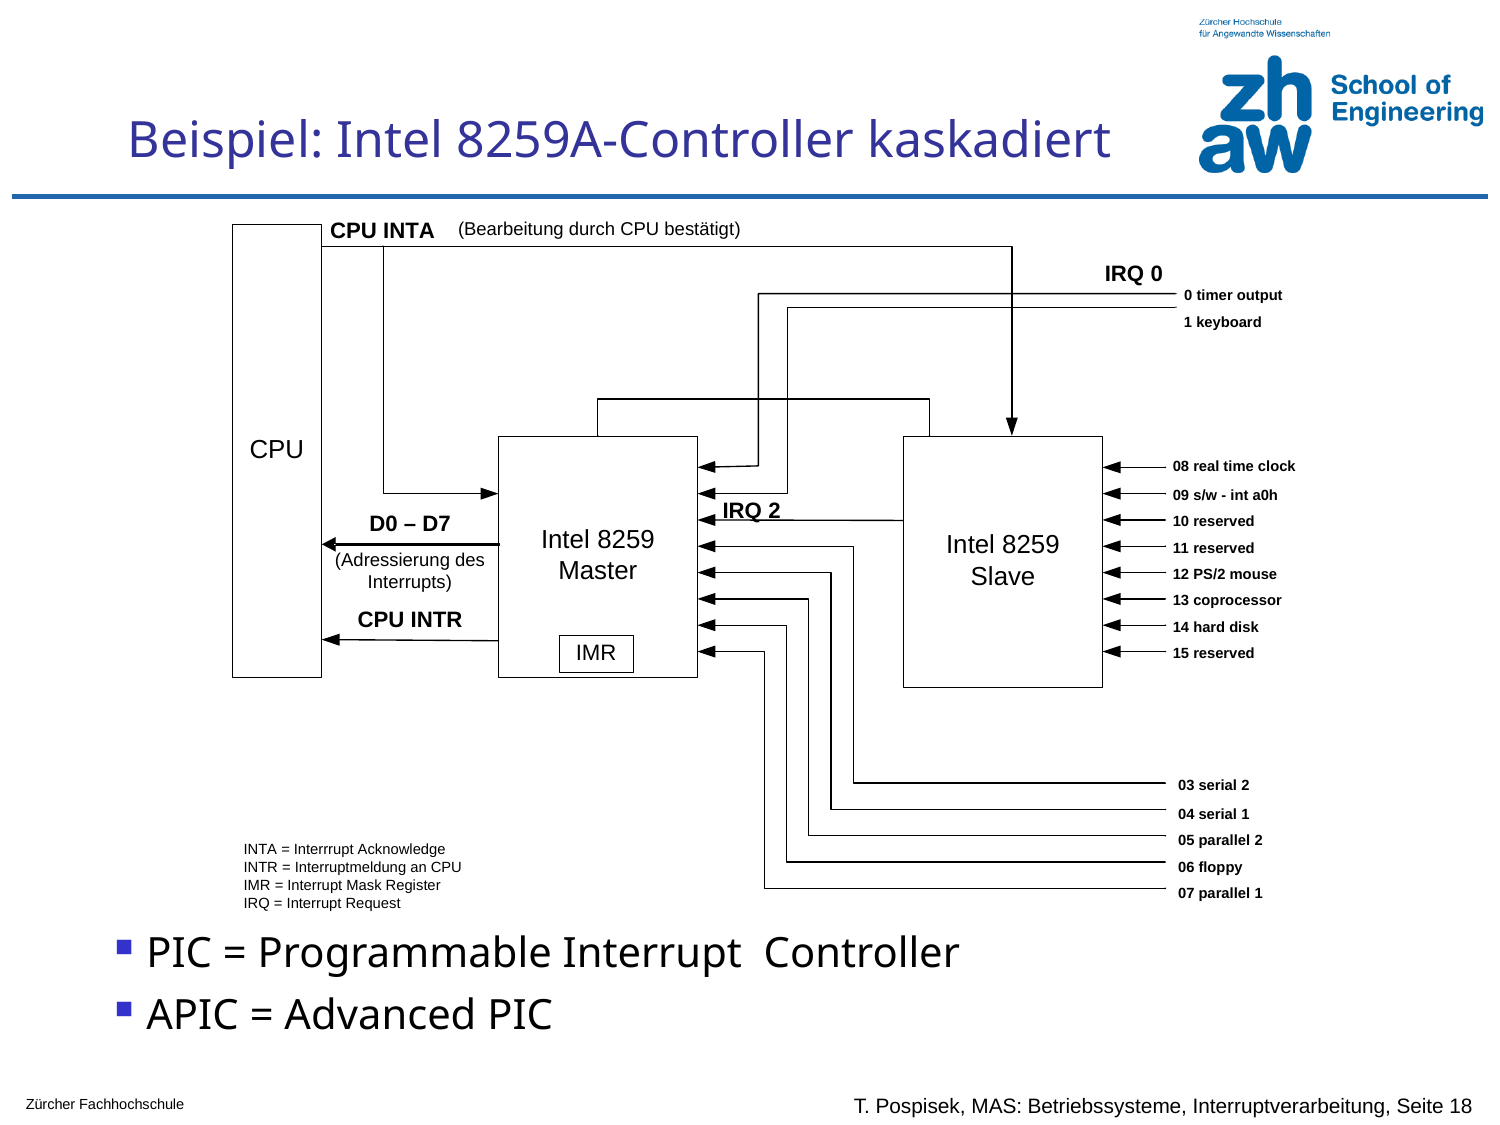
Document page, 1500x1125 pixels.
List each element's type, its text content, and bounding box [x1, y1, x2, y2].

picture [1199, 19, 1483, 173]
text_box PIC = Programmable Interrupt Controller APIC = Advanced PIC [100, 918, 1257, 1046]
picture [216, 207, 1321, 916]
title Beispiel: Intel 8259A-Controller kaskadiert [112, 50, 1391, 175]
